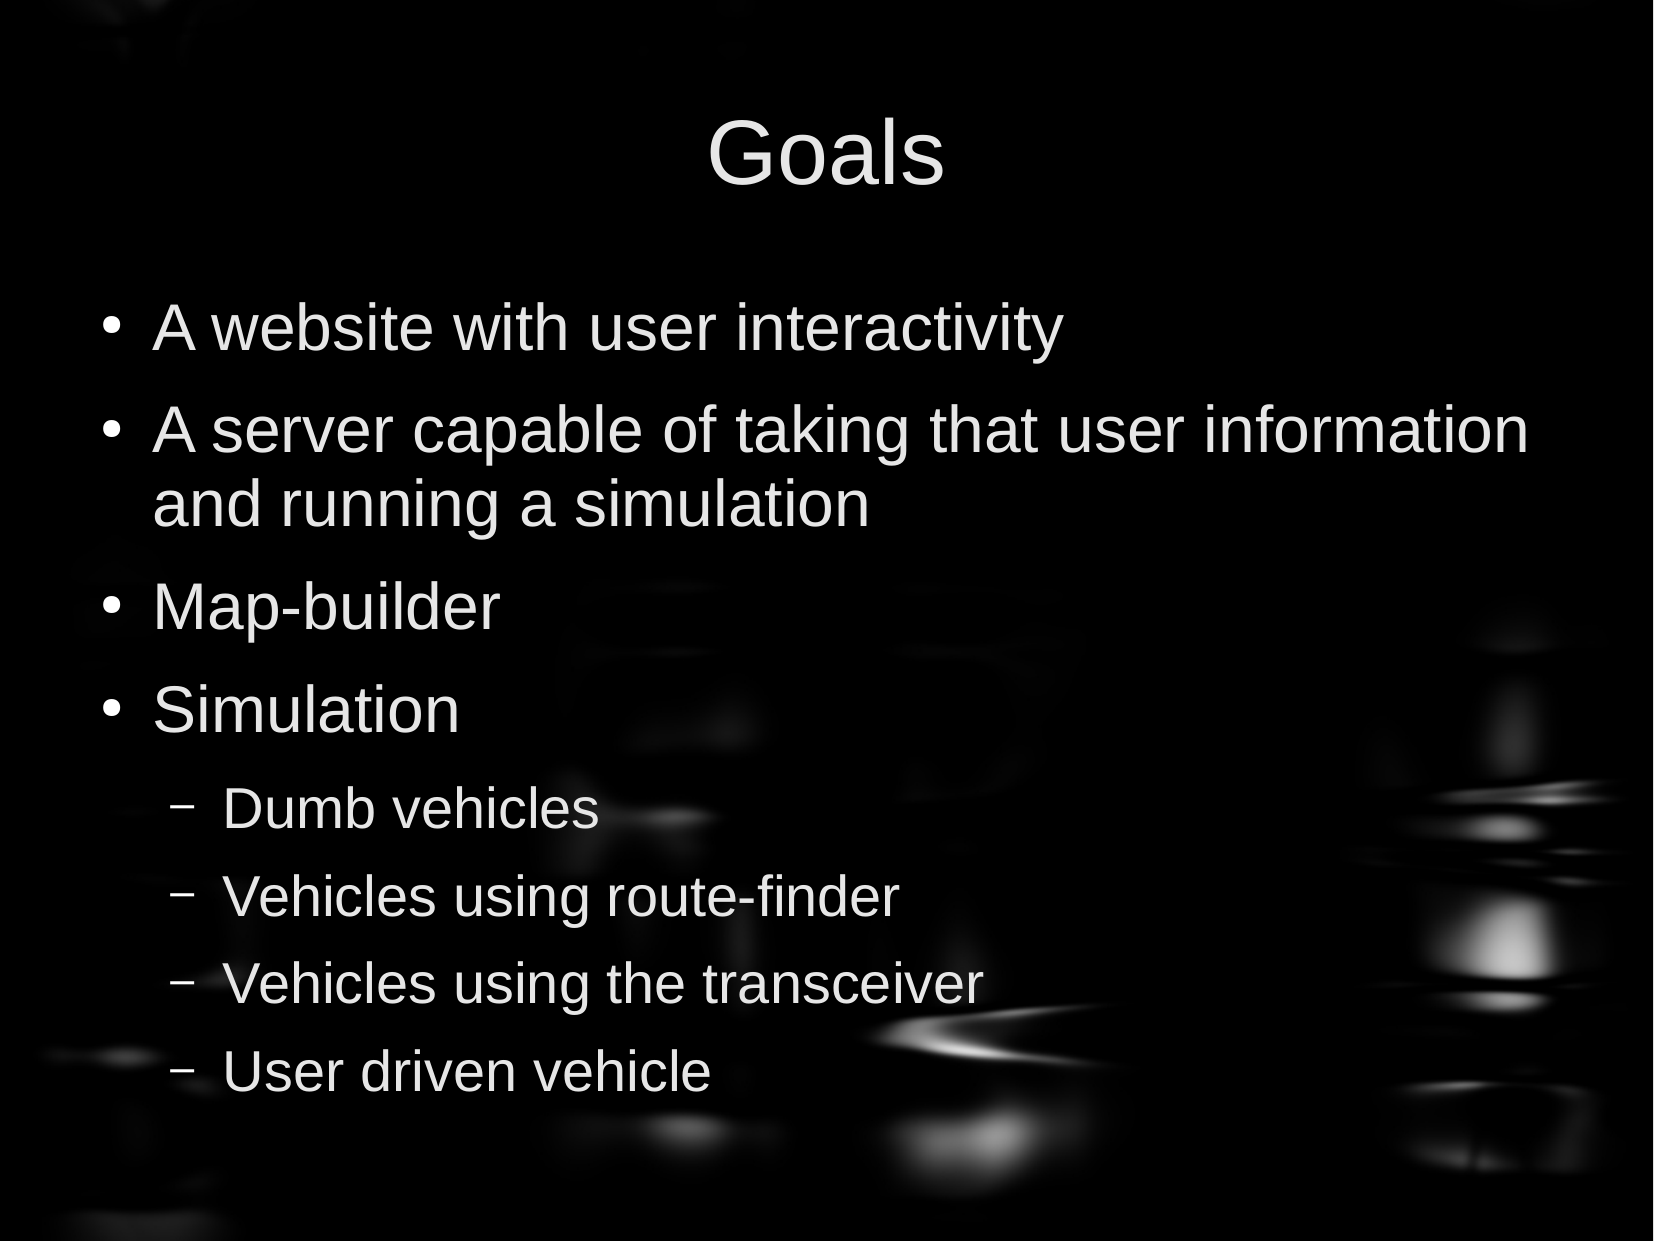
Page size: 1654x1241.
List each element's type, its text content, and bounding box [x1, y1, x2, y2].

picture [0, 0, 1654, 1241]
list A website with user interactivity A server capable of taking that user information and running a simulation Map-builder Simulation Dumb vehicles Vehicles using route-finder Vehicles using the transceiver User driven vehicle [82, 290, 1538, 1111]
title Goals [82, 49, 1571, 257]
